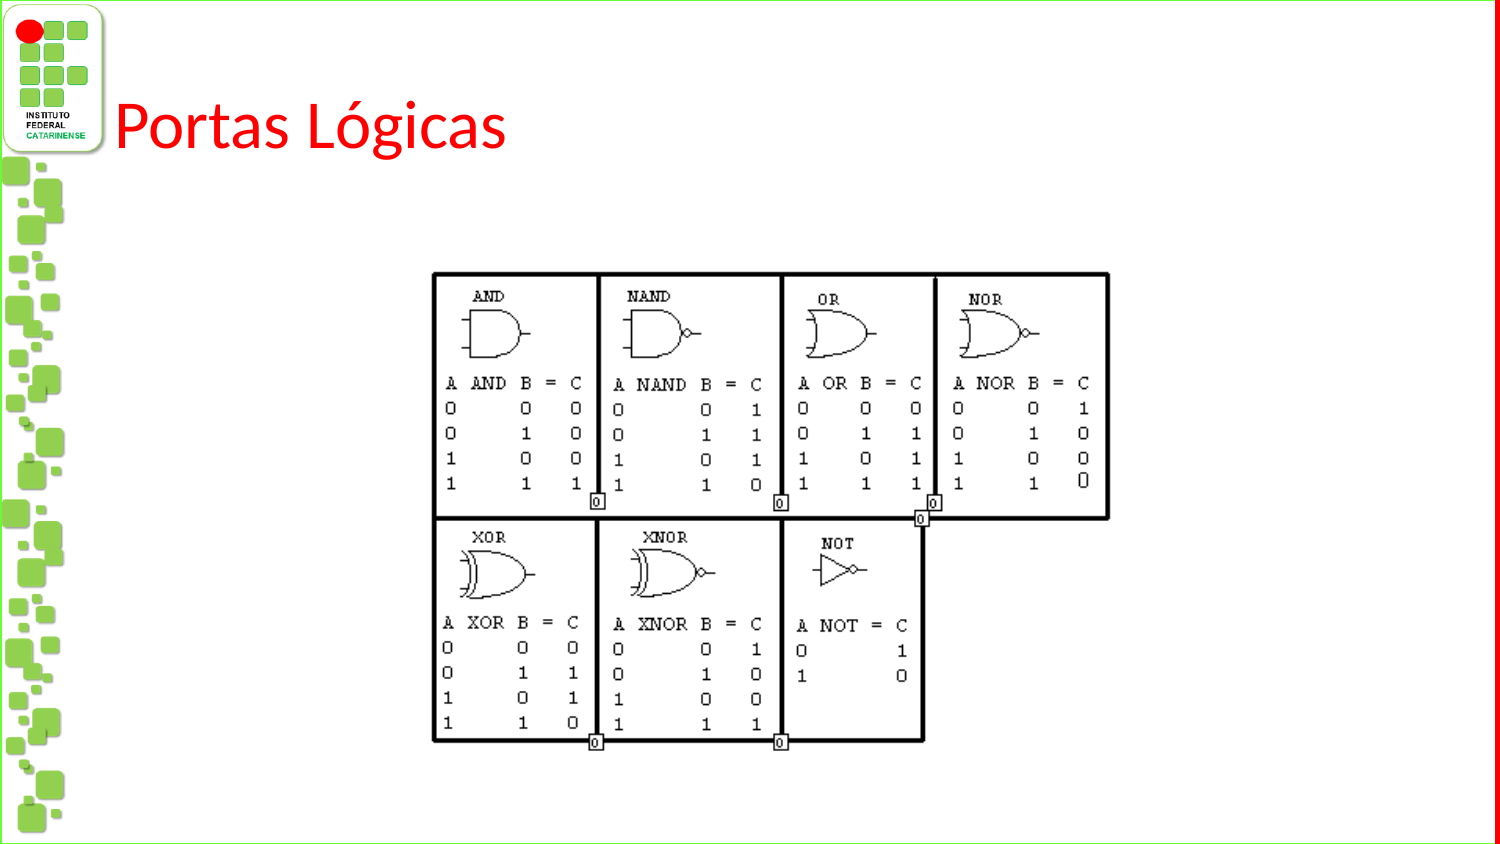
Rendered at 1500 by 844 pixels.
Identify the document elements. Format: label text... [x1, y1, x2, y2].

title Portas Lógicas [103, 44, 1397, 208]
picture [0, 0, 1500, 844]
